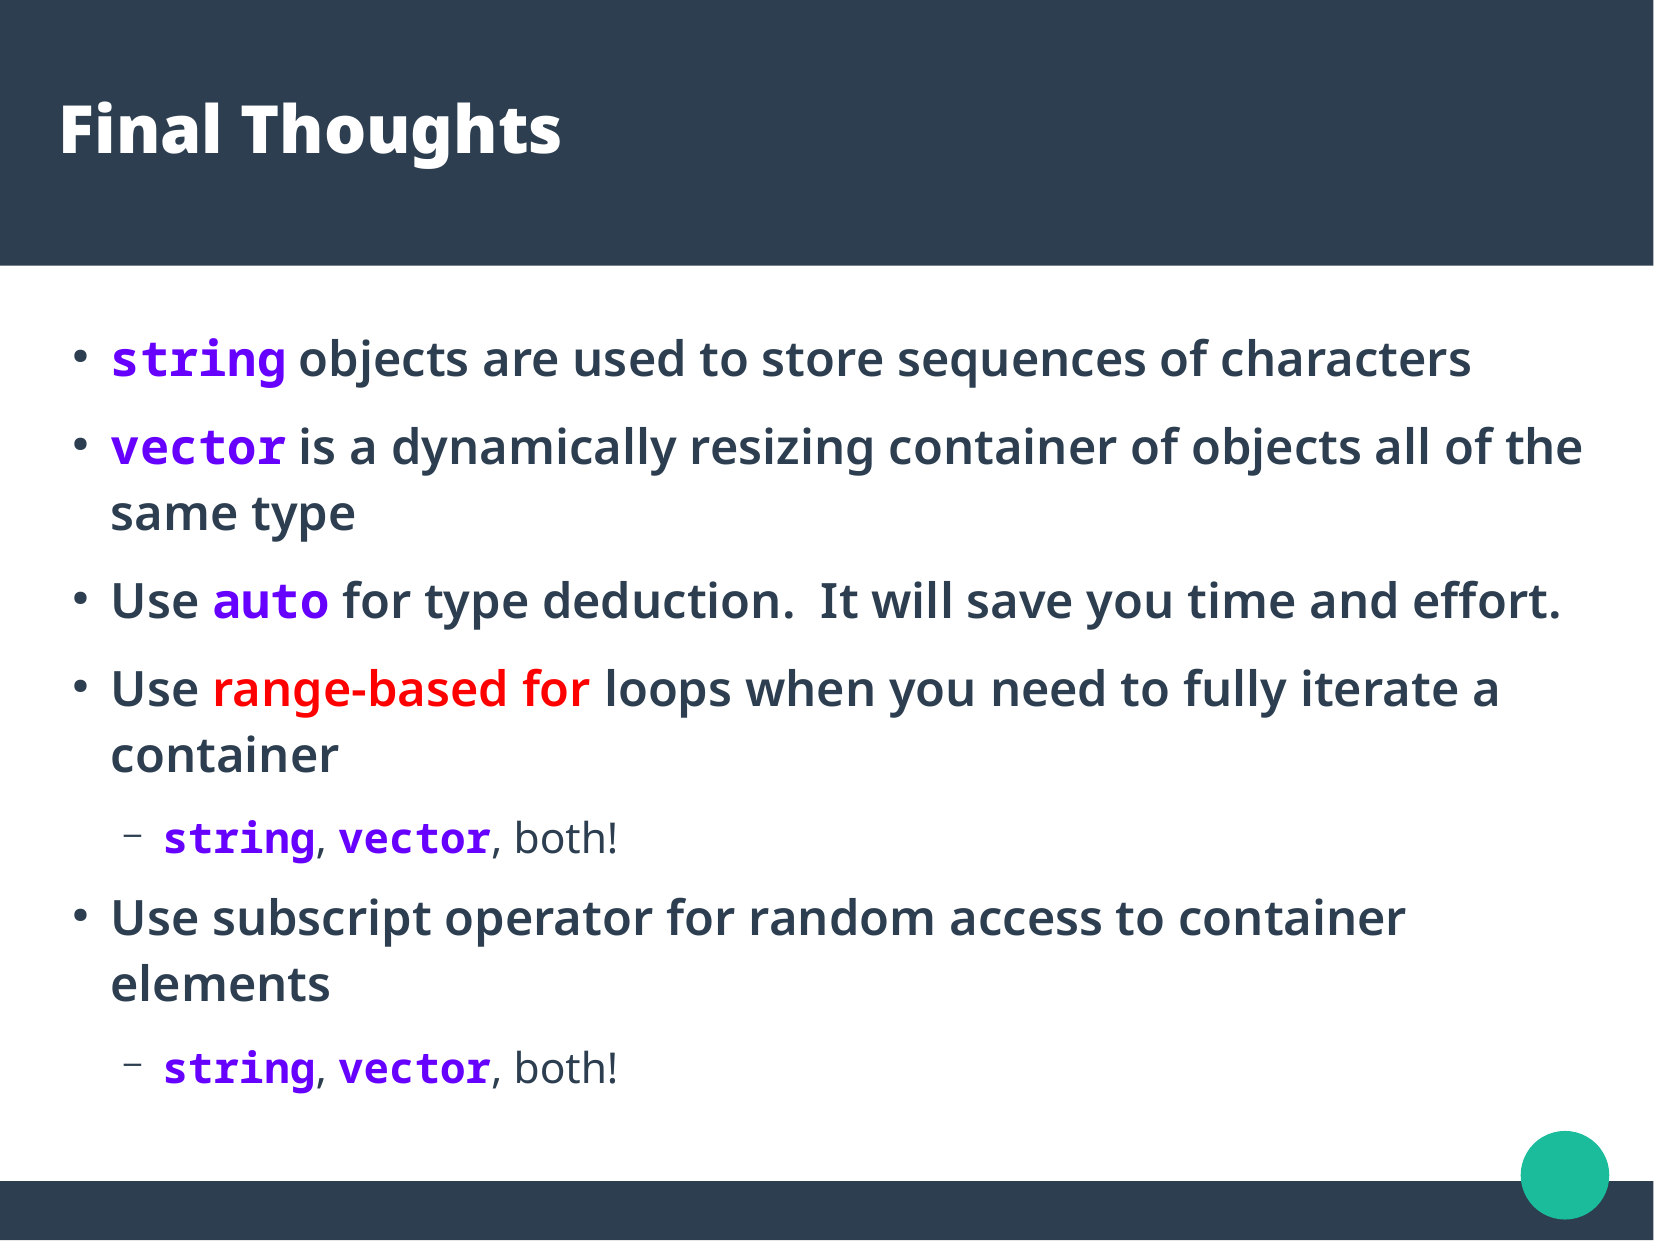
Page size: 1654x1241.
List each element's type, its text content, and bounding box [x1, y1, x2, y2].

title Final Thoughts [59, 49, 1595, 207]
list string objects are used to store sequences of characters vector is a dynamically resizing container of objects all of the same type Use auto for type deduction. It will save you time and effort. Use range-based for loops when you need to fully iterate a container string, vector, both! Use subscript operator for random access to container elements string, vector, both! [59, 324, 1595, 1152]
